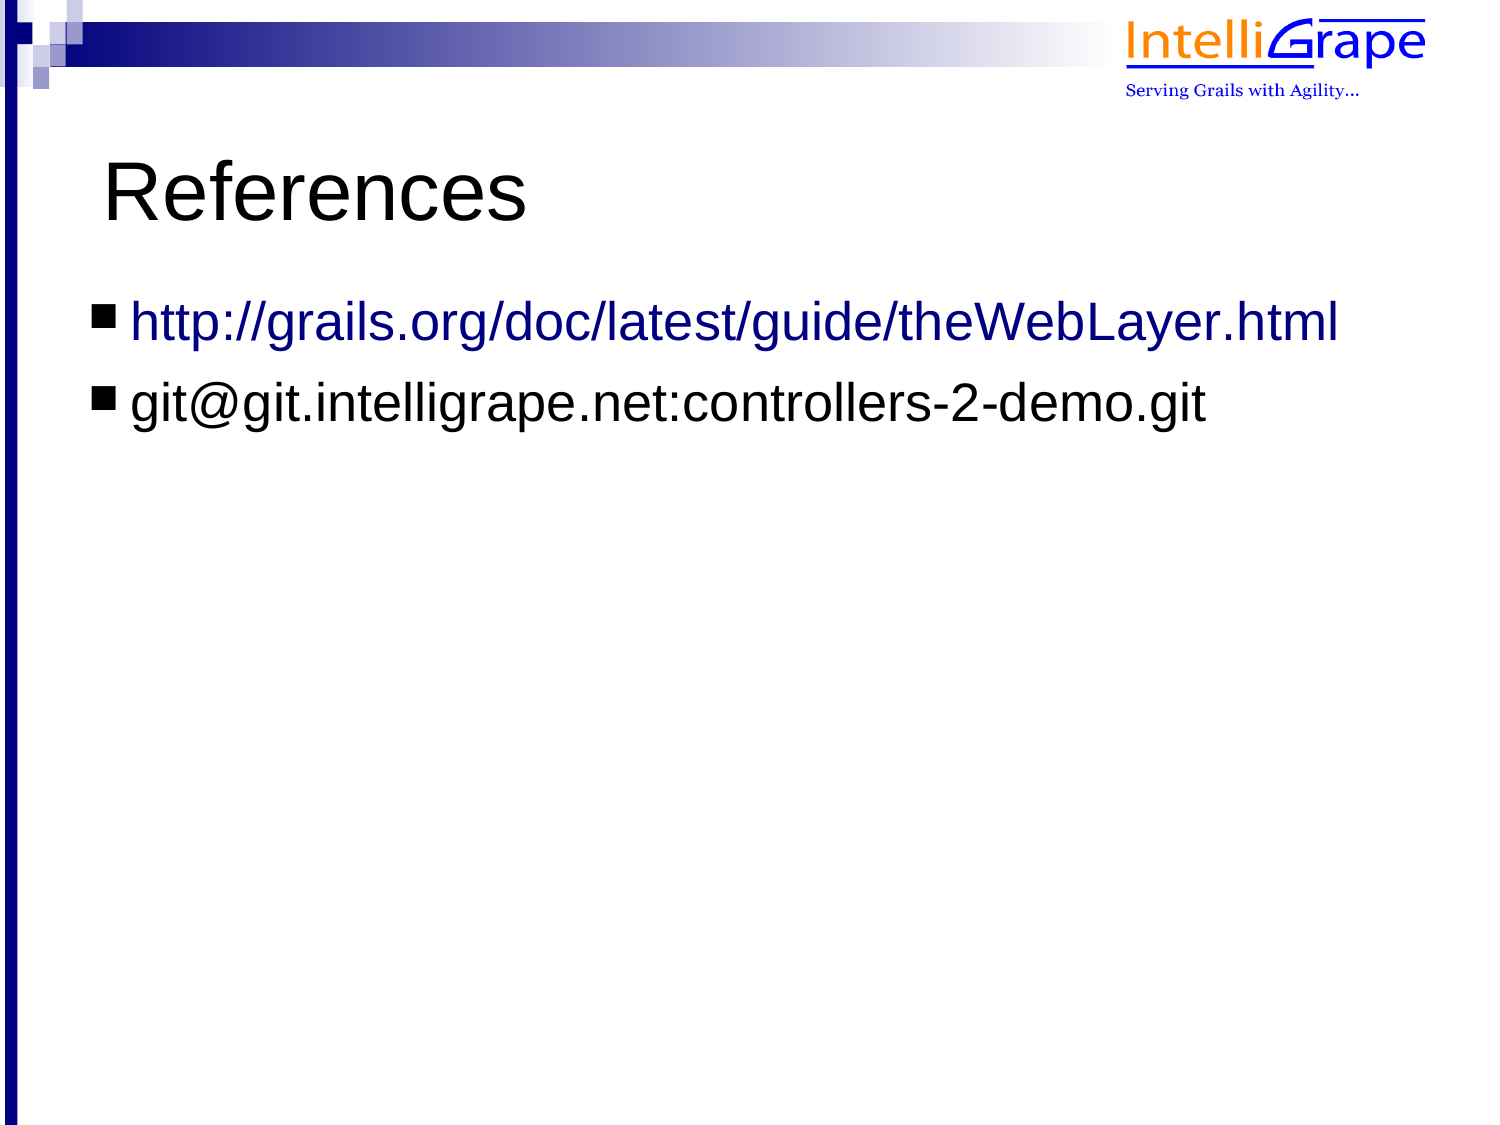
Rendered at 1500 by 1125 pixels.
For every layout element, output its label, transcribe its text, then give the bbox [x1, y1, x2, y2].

title References [75, 74, 1424, 300]
picture [1125, 12, 1425, 100]
list http://grails.org/doc/latest/guide/theWebLayer.html git@git.intelligrape.net:controllers-2-demo.git [76, 278, 1426, 1021]
